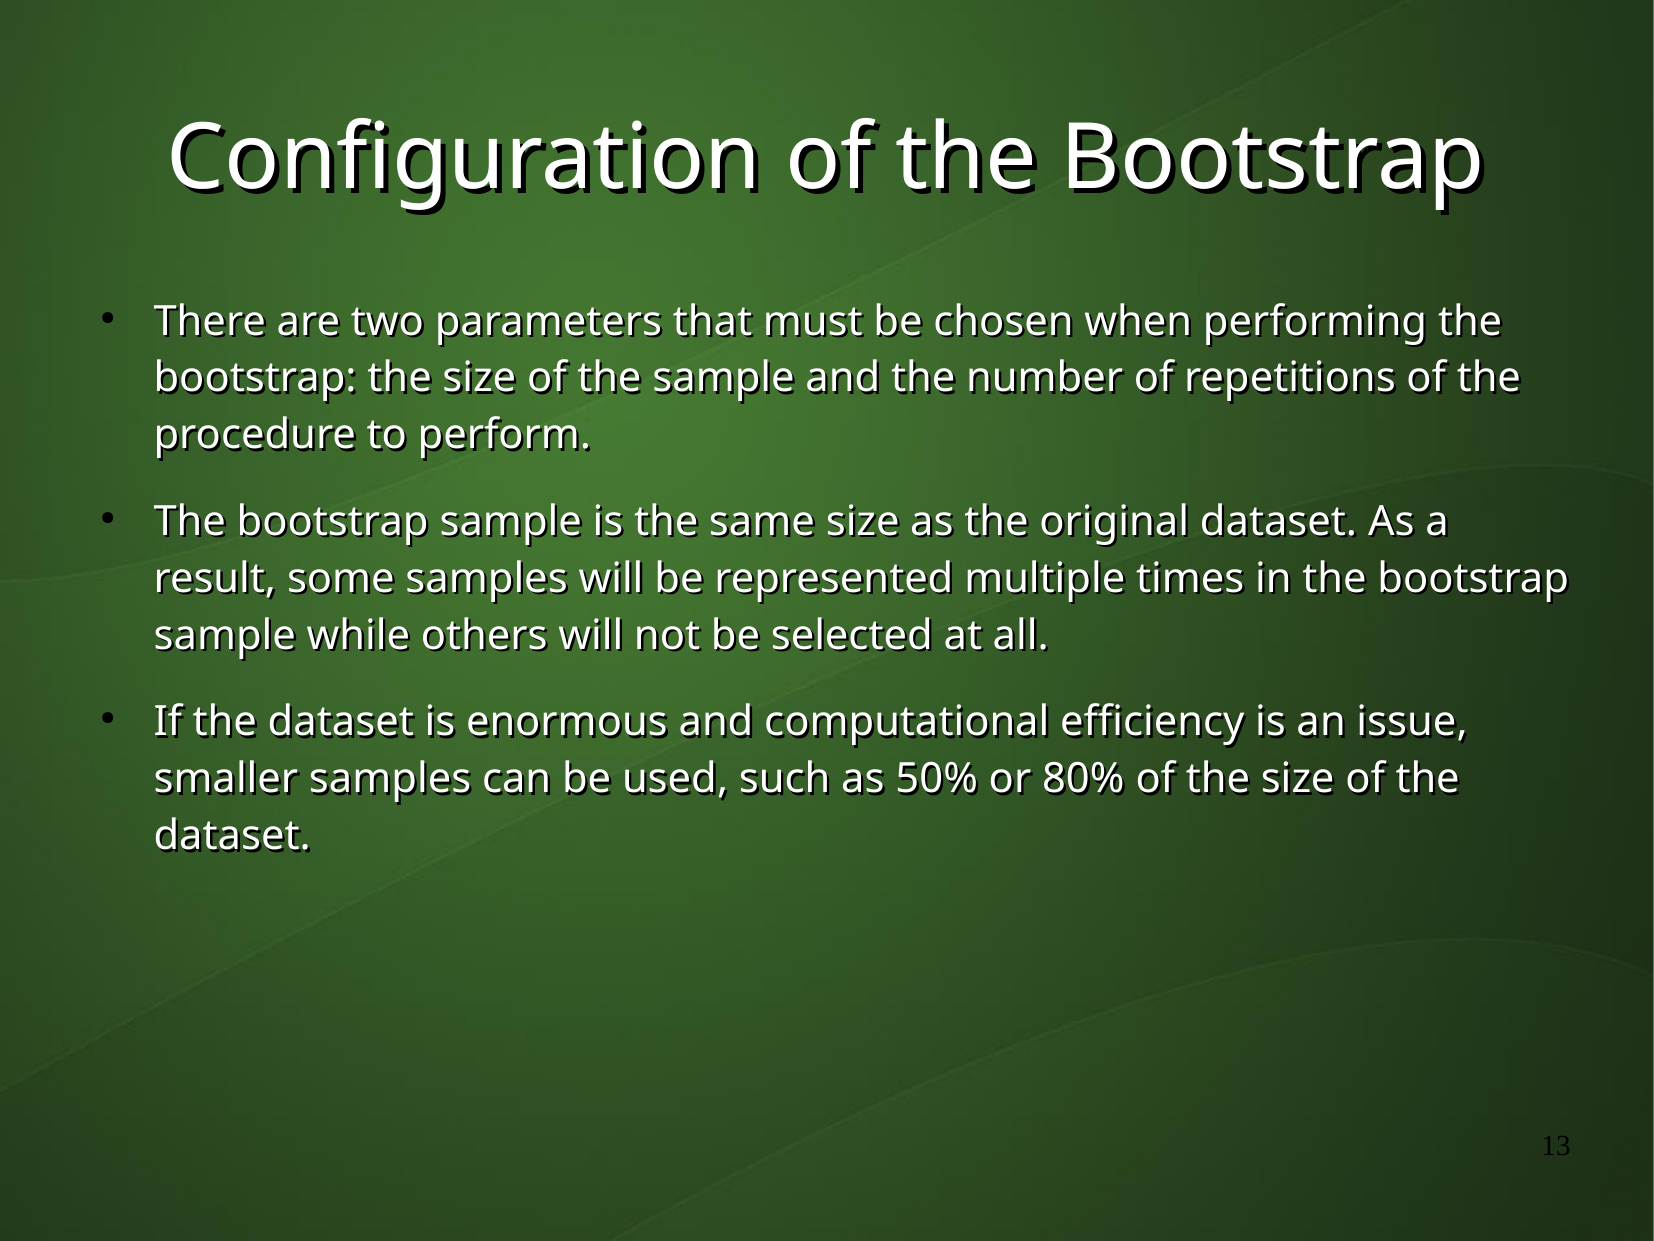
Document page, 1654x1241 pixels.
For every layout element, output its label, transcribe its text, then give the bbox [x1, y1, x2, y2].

title Configuration of the Bootstrap [82, 49, 1571, 257]
picture [0, 0, 1654, 1241]
list There are two parameters that must be chosen when performing the bootstrap: the size of the sample and the number of repetitions of the procedure to perform. The bootstrap sample is the same size as the original dataset. As a result, some samples will be represented multiple times in the bootstrap sample while others will not be selected at all. If the dataset is enormous and computational efficiency is an issue, smaller samples can be used, such as 50% or 80% of the size of the dataset. [82, 290, 1571, 1010]
